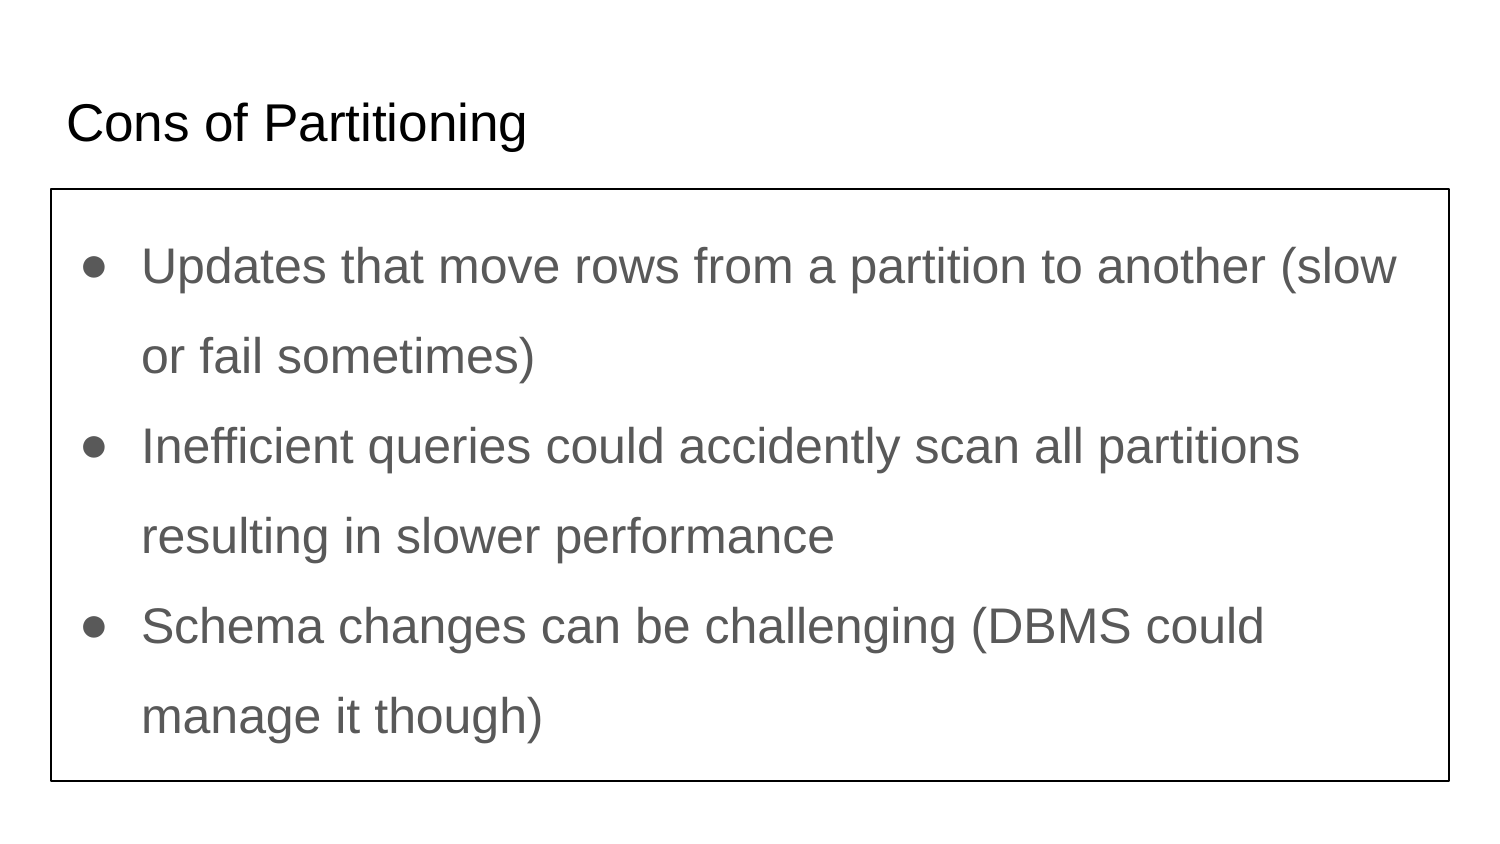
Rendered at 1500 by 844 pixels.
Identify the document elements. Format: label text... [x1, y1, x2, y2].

list Updates that move rows from a partition to another (slow or fail sometimes) Inefficient queries could accidently scan all partitions resulting in slower performance Schema changes can be challenging (DBMS could manage it though) [51, 189, 1449, 782]
title Cons of Partitioning [51, 72, 1449, 167]
